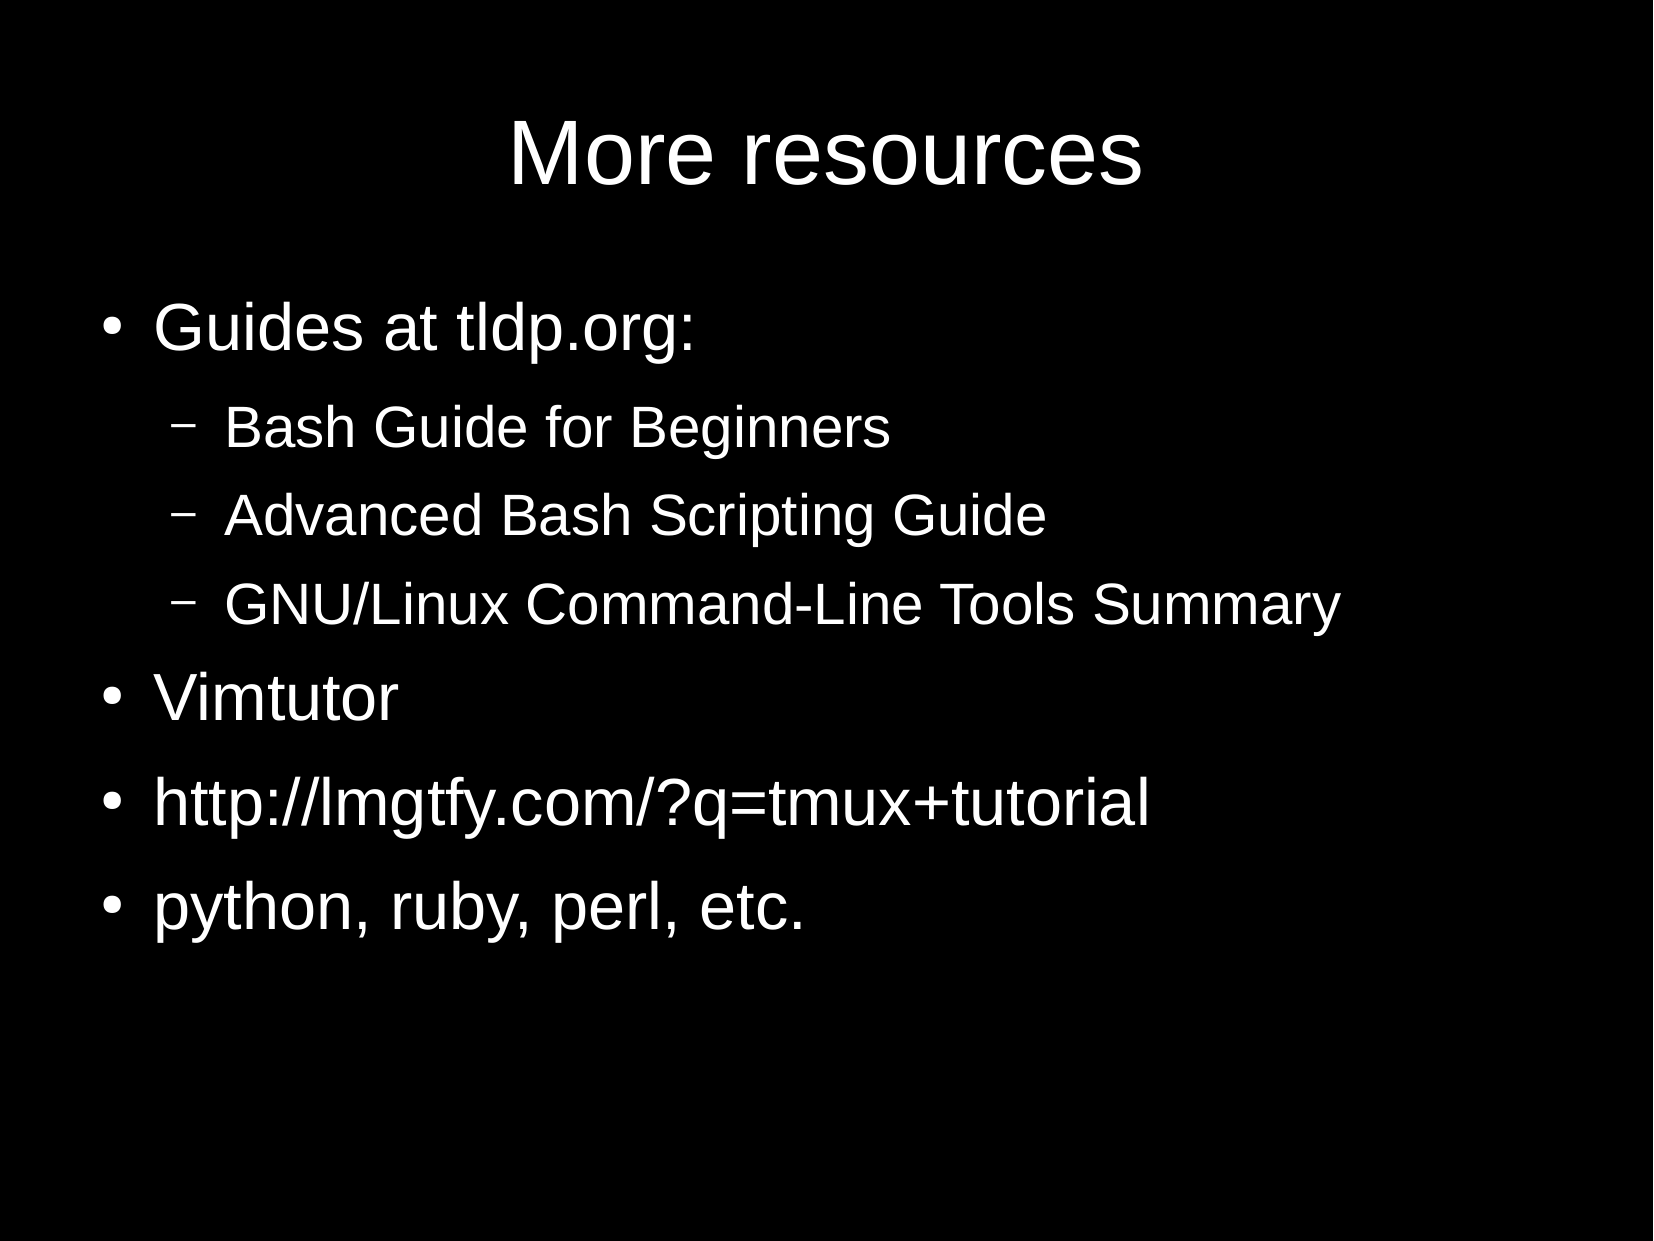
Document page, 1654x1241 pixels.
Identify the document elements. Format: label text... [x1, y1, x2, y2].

title More resources [82, 49, 1571, 257]
list Guides at tldp.org: Bash Guide for Beginners Advanced Bash Scripting Guide GNU/Linux Command-Line Tools Summary Vimtutor http://lmgtfy.com/?q=tmux+tutorial python, ruby, perl, etc. [82, 290, 1538, 1010]
